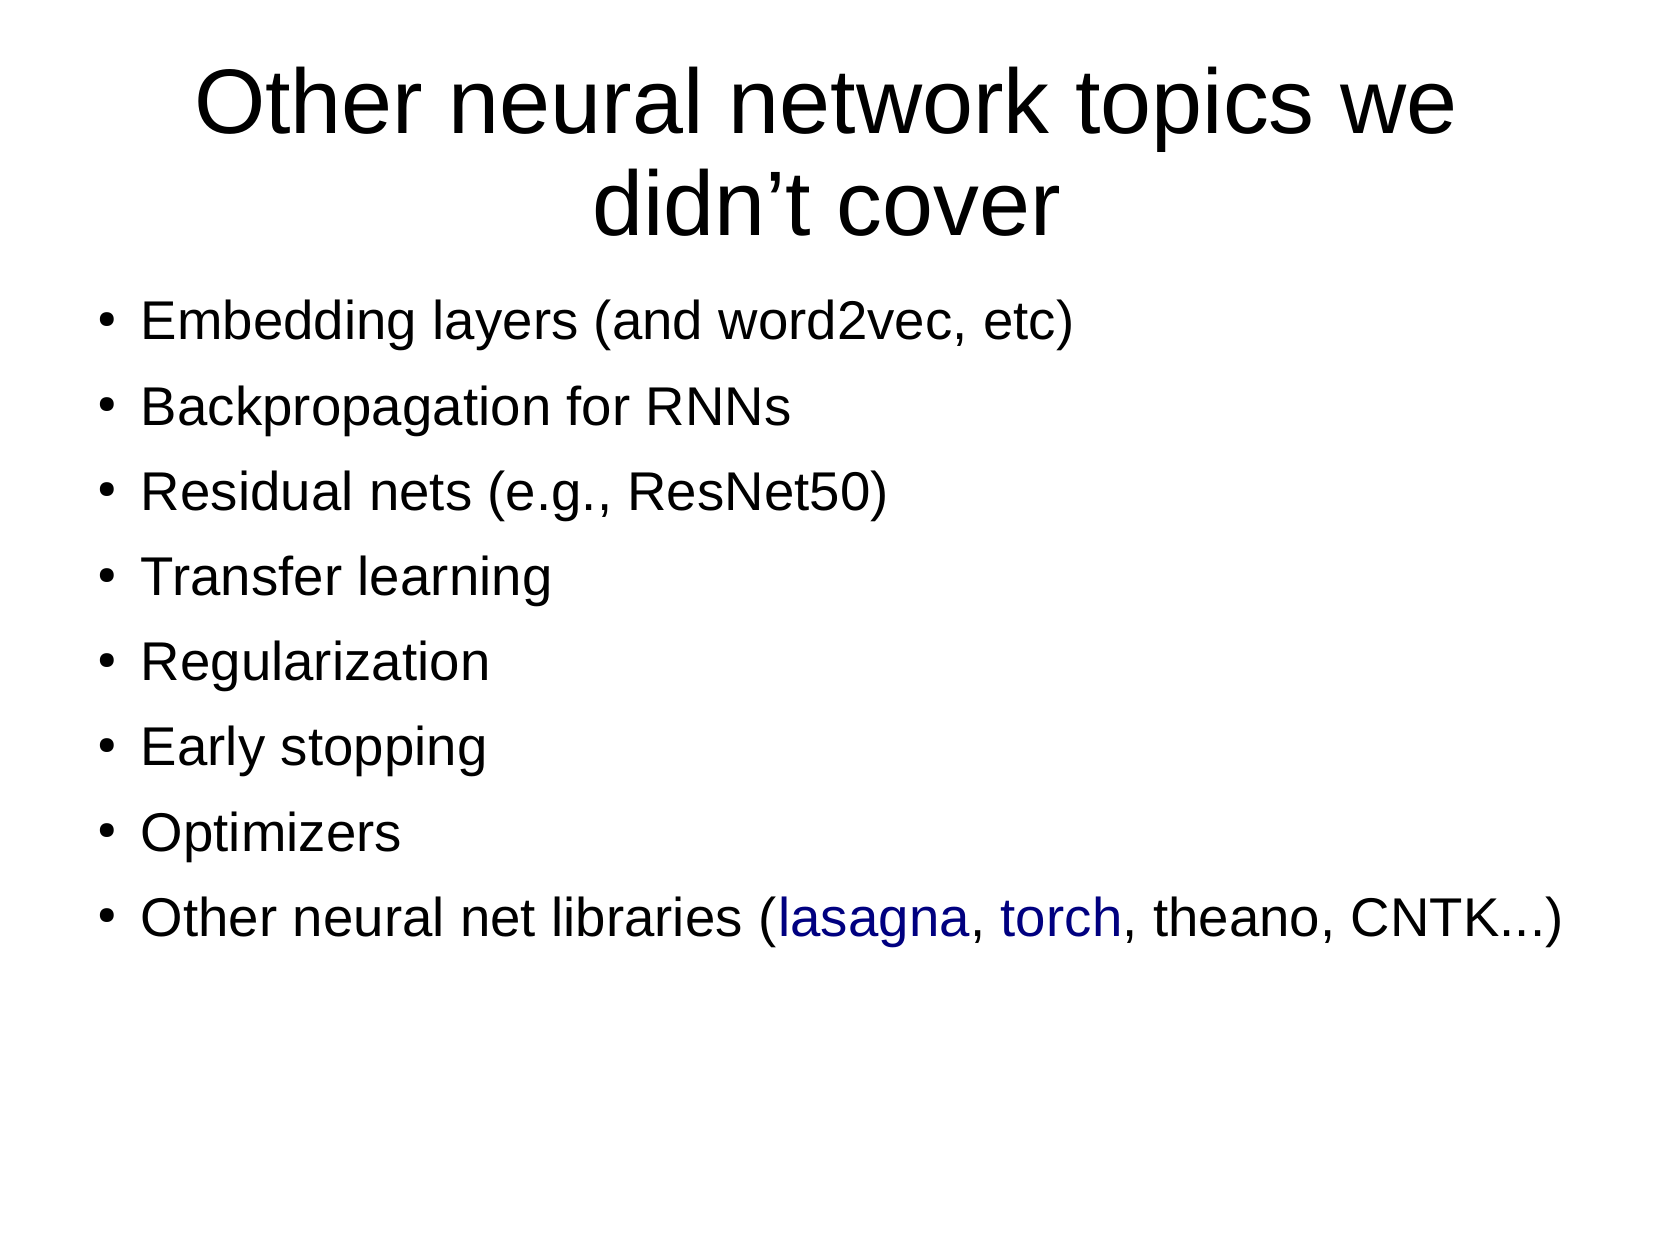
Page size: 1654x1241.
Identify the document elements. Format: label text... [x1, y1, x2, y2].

list Embedding layers (and word2vec, etc) Backpropagation for RNNs Residual nets (e.g., ResNet50) Transfer learning Regularization Early stopping Optimizers Other neural net libraries (lasagna, torch, theano, CNTK...) [82, 290, 1571, 1010]
title Other neural network topics we didn’t cover [82, 49, 1571, 257]
